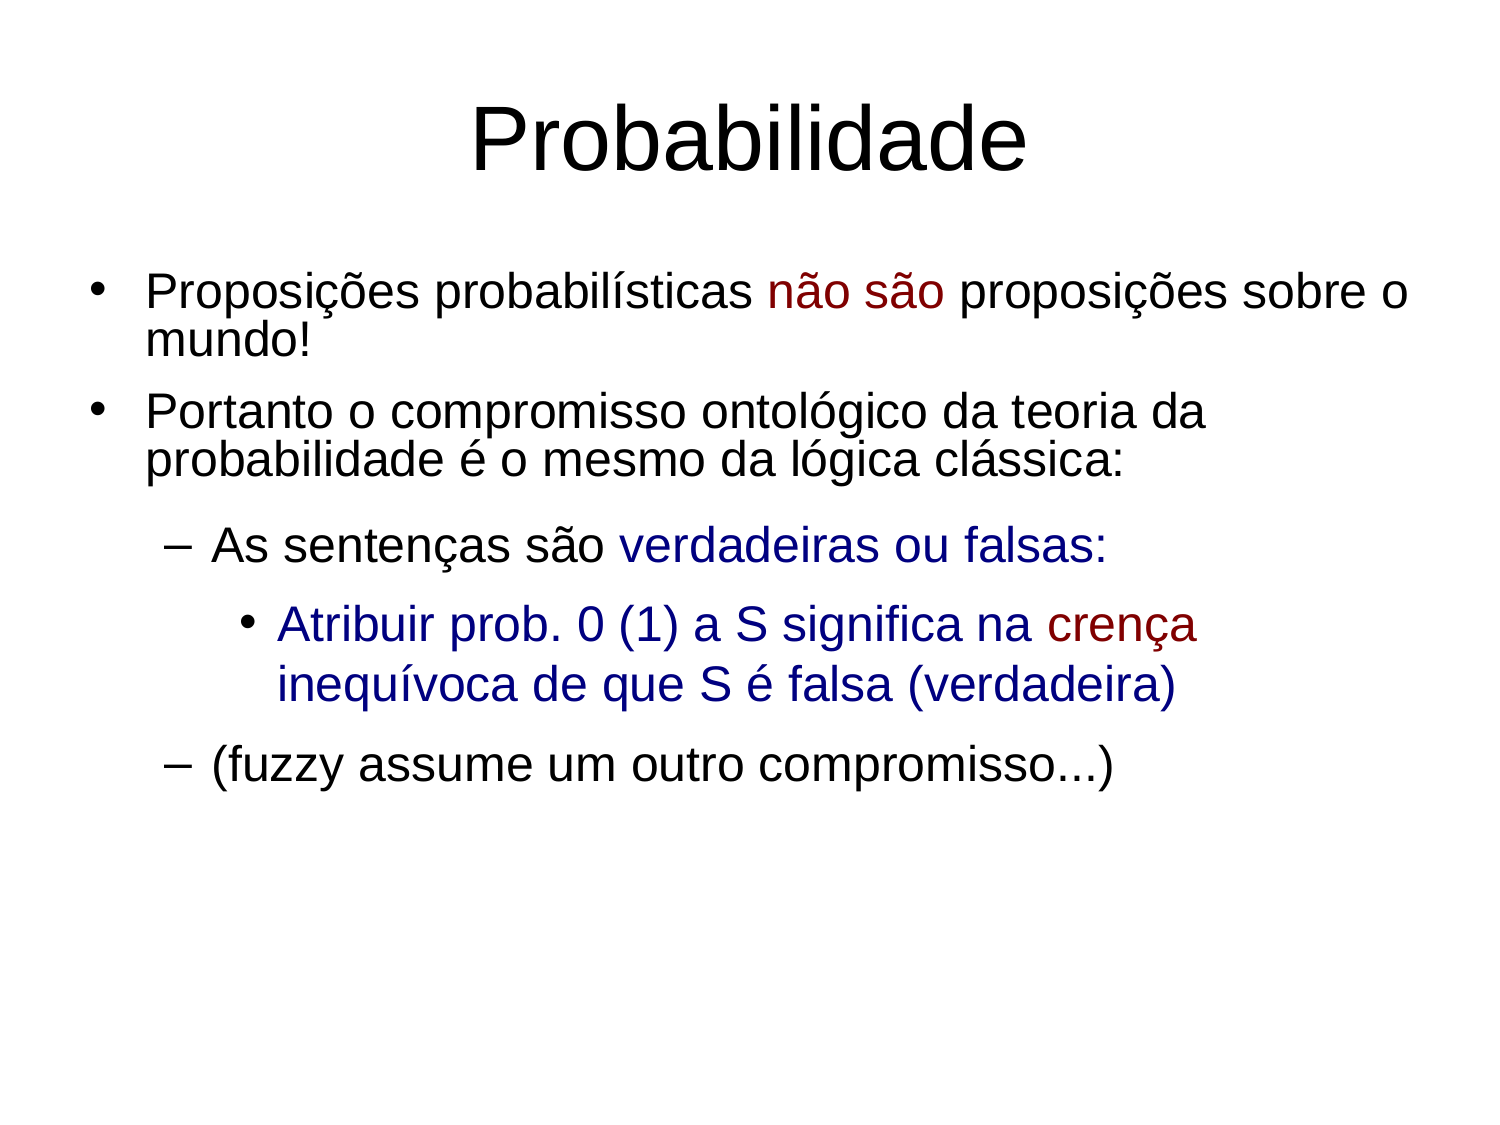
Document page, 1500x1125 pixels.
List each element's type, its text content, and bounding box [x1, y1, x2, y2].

title Probabilidade [75, 45, 1426, 233]
list Proposições probabilísticas não são proposições sobre o mundo! Portanto o compromisso ontológico da teoria da probabilidade é o mesmo da lógica clássica: As sentenças são verdadeiras ou falsas: Atribuir prob. 0 (1) a S significa na crença inequívoca de que S é falsa (verdadeira) (fuzzy assume um outro compromisso...) [75, 262, 1426, 1005]
